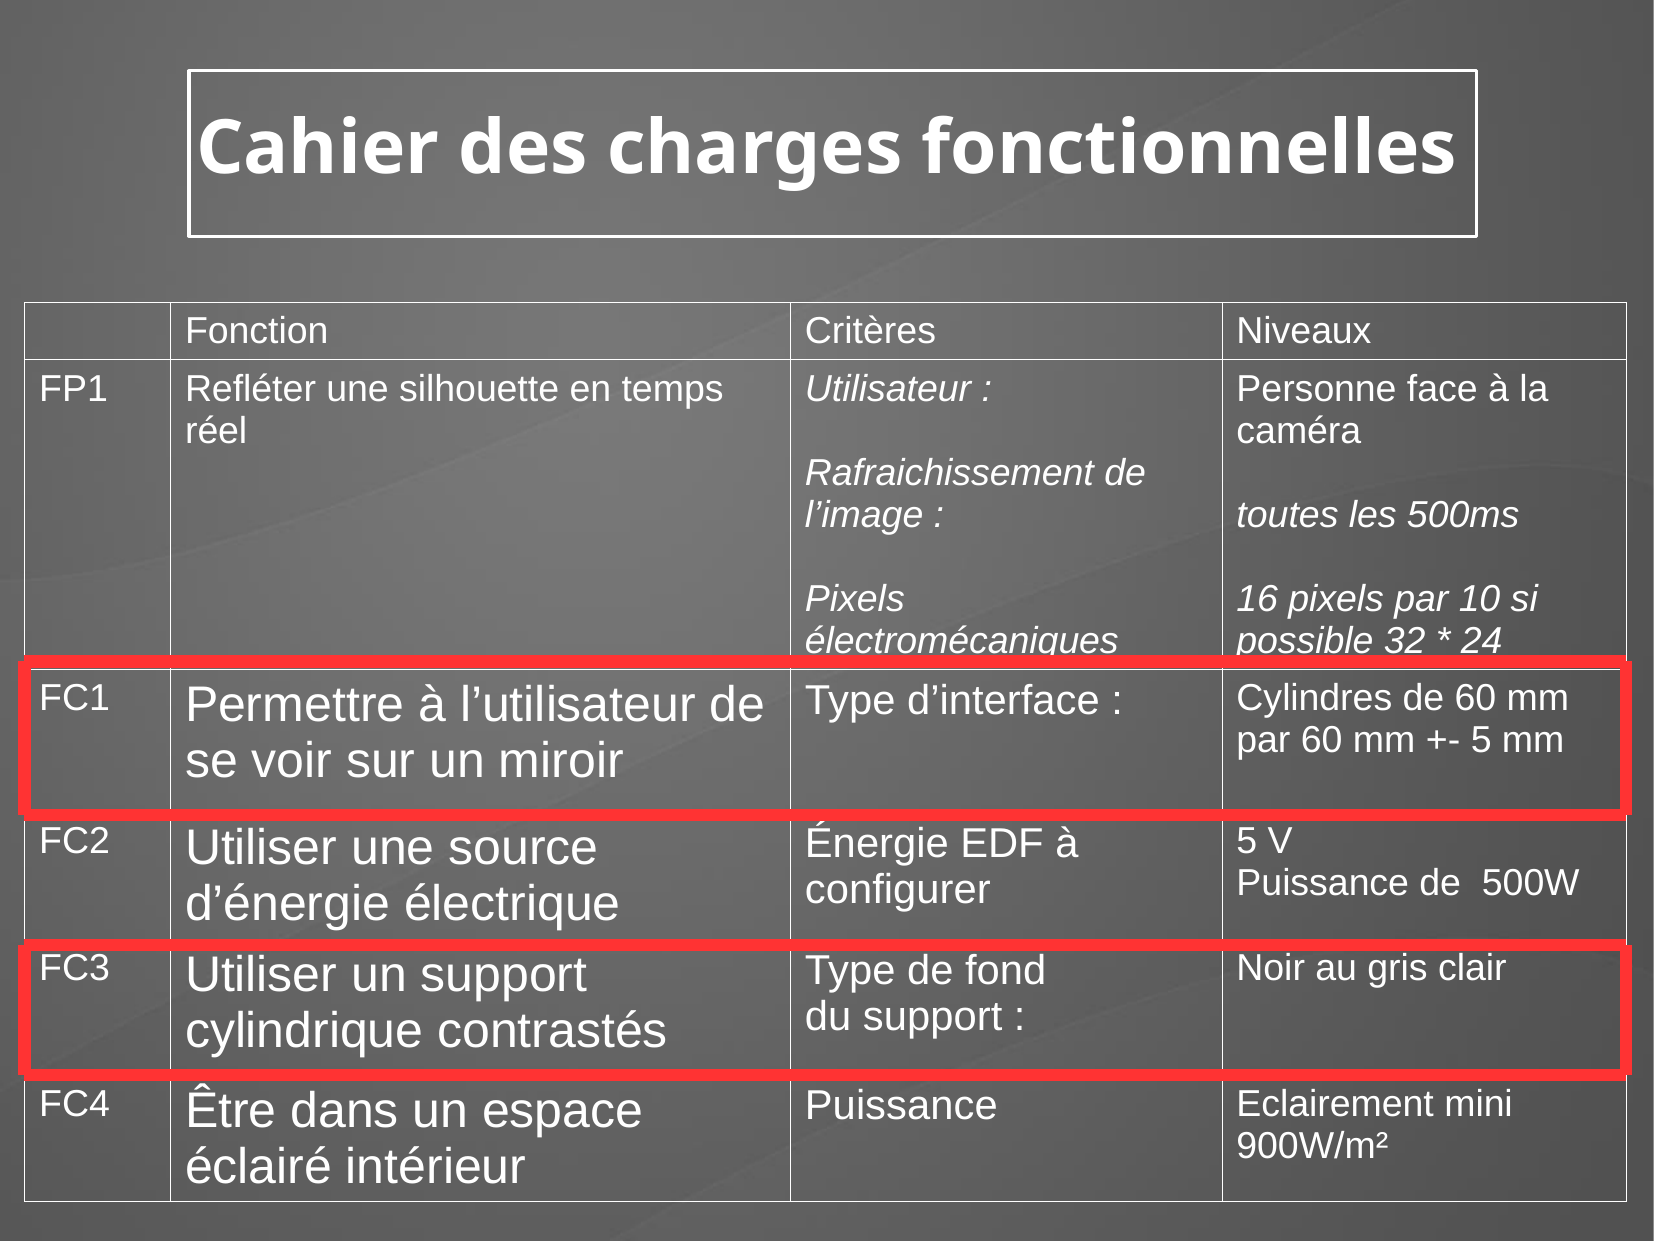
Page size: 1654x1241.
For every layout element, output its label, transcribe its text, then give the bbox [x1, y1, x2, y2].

table_cell Puissance [791, 1081, 1222, 1201]
table_cell Refléter une silhouette en temps réel [171, 360, 790, 655]
table_header Critères [791, 303, 1222, 359]
text_box [188, 70, 1477, 237]
picture [0, 0, 1654, 1241]
table_cell FC1 [31, 670, 170, 809]
table_cell FC2 [25, 821, 170, 939]
table_cell Type d’interface : [791, 670, 1222, 809]
table_cell FC4 [25, 1081, 170, 1201]
table_cell Noir au gris clair [1223, 951, 1620, 1069]
table_header [25, 303, 170, 359]
title Cahier des charges fonctionnelles [82, 40, 1571, 249]
table_cell Utiliser une source d’énergie électrique [171, 821, 790, 939]
table_cell Cylindres de 60 mm par 60 mm +- 5 mm [1223, 670, 1620, 809]
table_cell Permettre à l’utilisateur de se voir sur un miroir [171, 670, 790, 809]
table_cell Être dans un espace éclairé intérieur [171, 1081, 790, 1201]
table_header Niveaux [1223, 303, 1626, 359]
table_cell Énergie EDF à configurer [791, 821, 1222, 939]
table_cell Utiliser un support cylindrique contrastés [171, 951, 790, 1069]
table_cell Type de fond du support : [791, 951, 1222, 1069]
table_cell FC3 [31, 951, 170, 1069]
table_cell Eclairement mini 900W/m² [1223, 1081, 1626, 1201]
table_cell FP1 [25, 360, 170, 655]
table_cell Utilisateur : Rafraichissement de l’image : Pixels électromécaniques [791, 360, 1222, 655]
table_cell 5 V Puissance de 500W [1223, 821, 1626, 939]
table_header Fonction [171, 303, 790, 359]
table_cell Personne face à la caméra toutes les 500ms 16 pixels par 10 si possible 32 * 24 [1223, 360, 1626, 655]
